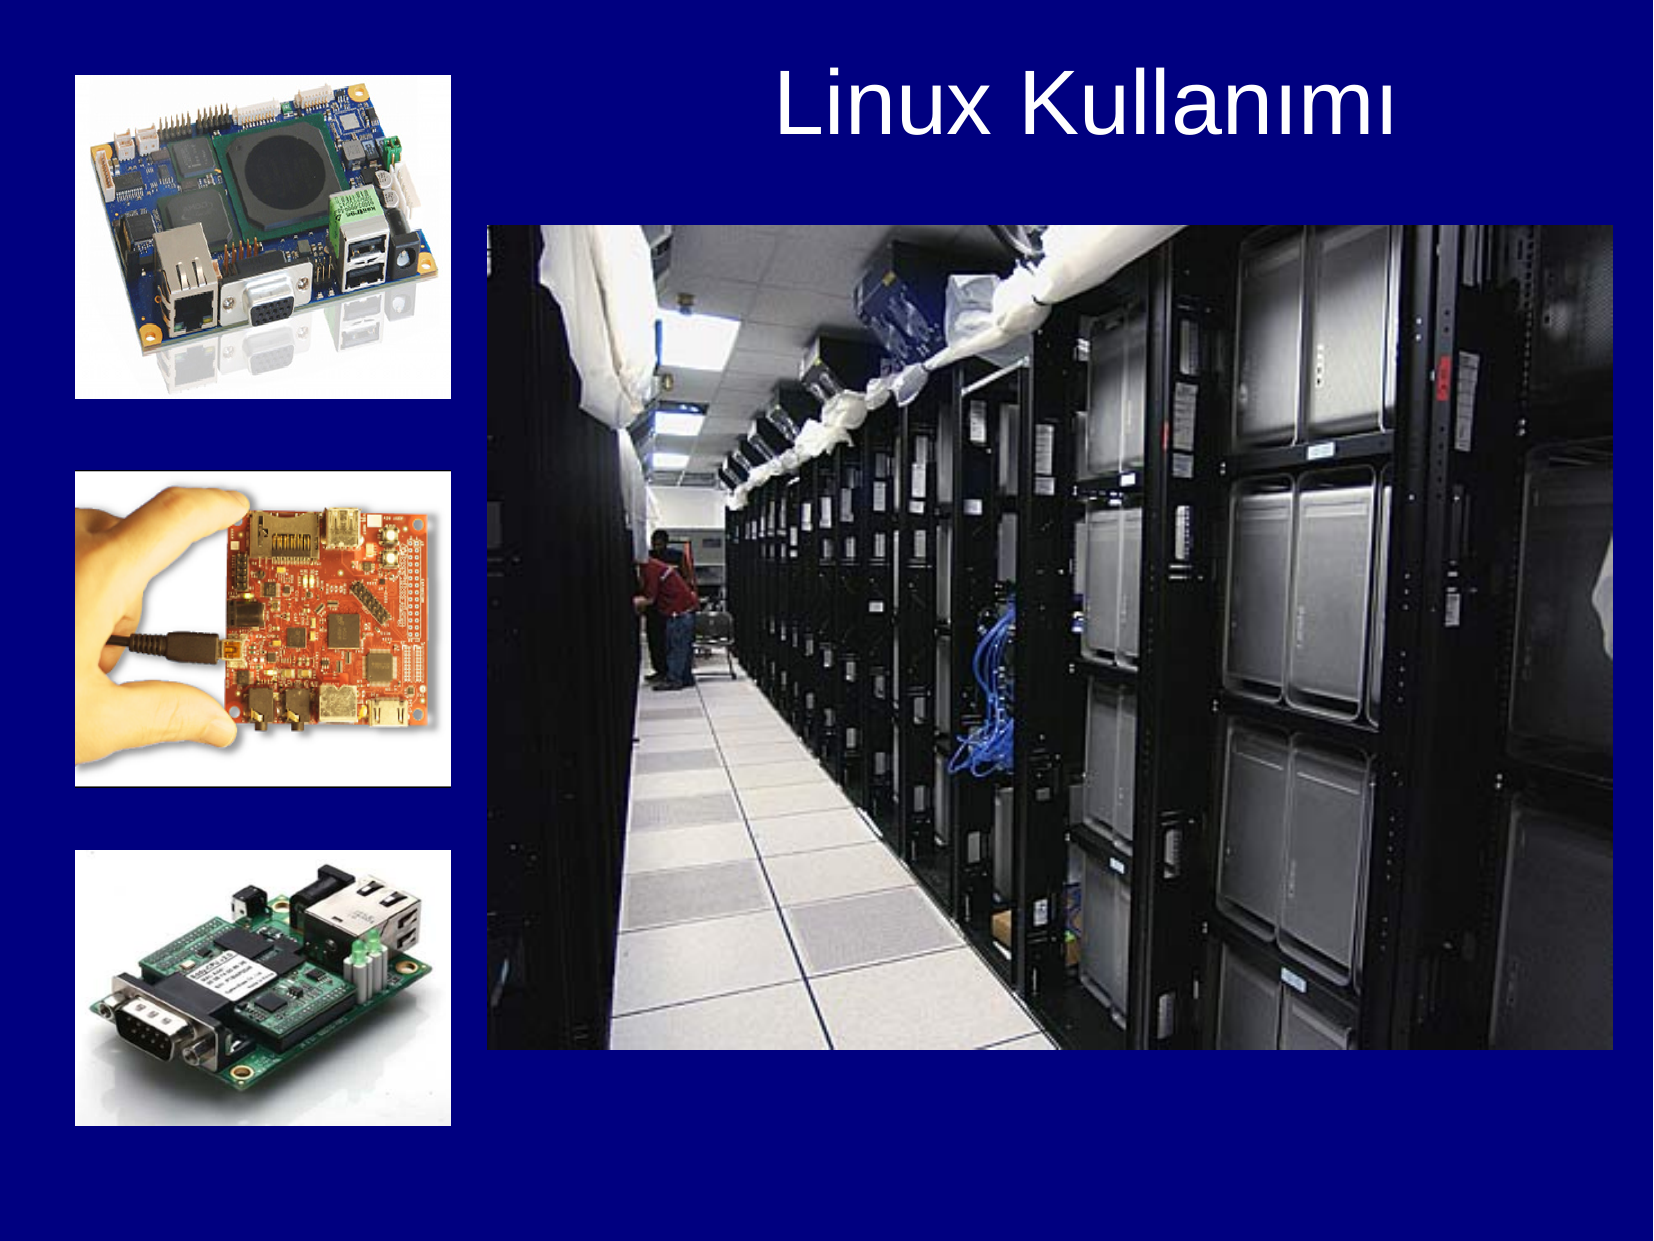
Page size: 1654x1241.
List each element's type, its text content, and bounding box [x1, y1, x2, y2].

picture [487, 225, 1613, 1051]
picture [75, 850, 451, 1126]
picture [75, 470, 451, 788]
title Linux Kullanımı [562, 37, 1613, 169]
picture [75, 75, 451, 399]
